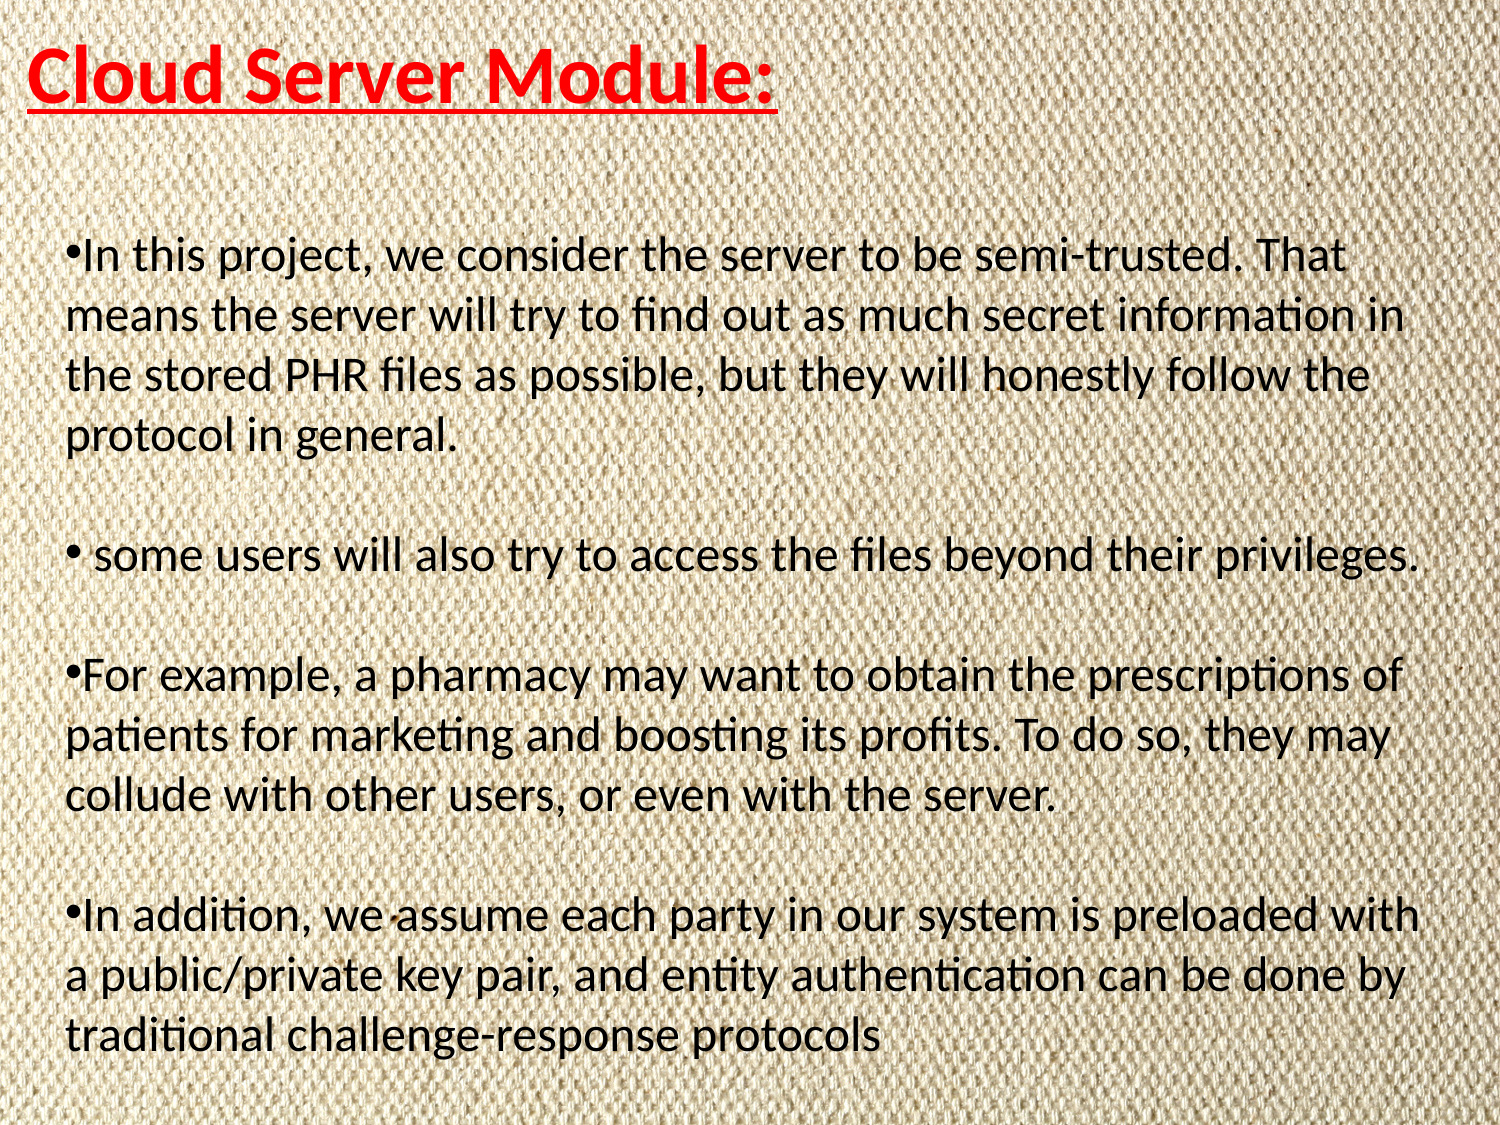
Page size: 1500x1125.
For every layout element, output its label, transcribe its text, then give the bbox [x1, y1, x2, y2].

picture [0, 0, 1500, 1125]
text_box In this project, we consider the server to be semi-trusted. That means the server will try to find out as much secret information in the stored PHR files as possible, but they will honestly follow the protocol in general. some users will also try to access the files beyond their privileges. For example, a pharmacy may want to obtain the prescriptions of patients for marketing and boosting its profits. To do so, they may collude with other users, or even with the server. In addition, we assume each party in our system is preloaded with a public/private key pair, and entity authentication can be done by traditional challenge-response protocols [49, 214, 1463, 1069]
text_box Cloud Server Module: [12, 12, 888, 128]
